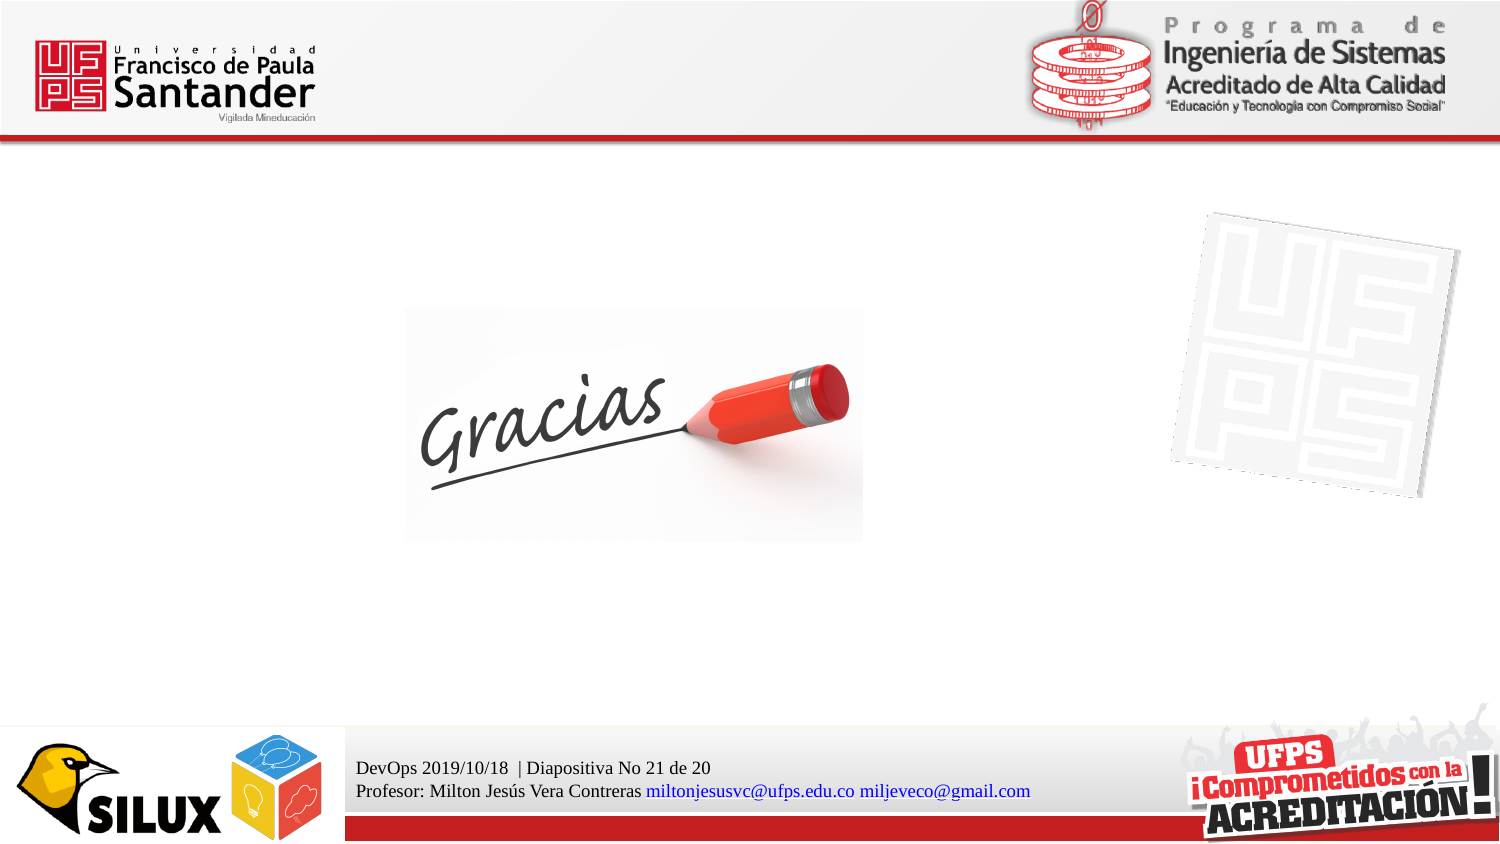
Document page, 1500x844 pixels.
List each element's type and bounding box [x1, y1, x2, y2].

picture [11, 734, 329, 842]
picture [405, 307, 863, 542]
picture [1023, 0, 1445, 135]
picture [1180, 702, 1500, 844]
picture [20, 33, 324, 131]
picture [1170, 214, 1453, 497]
